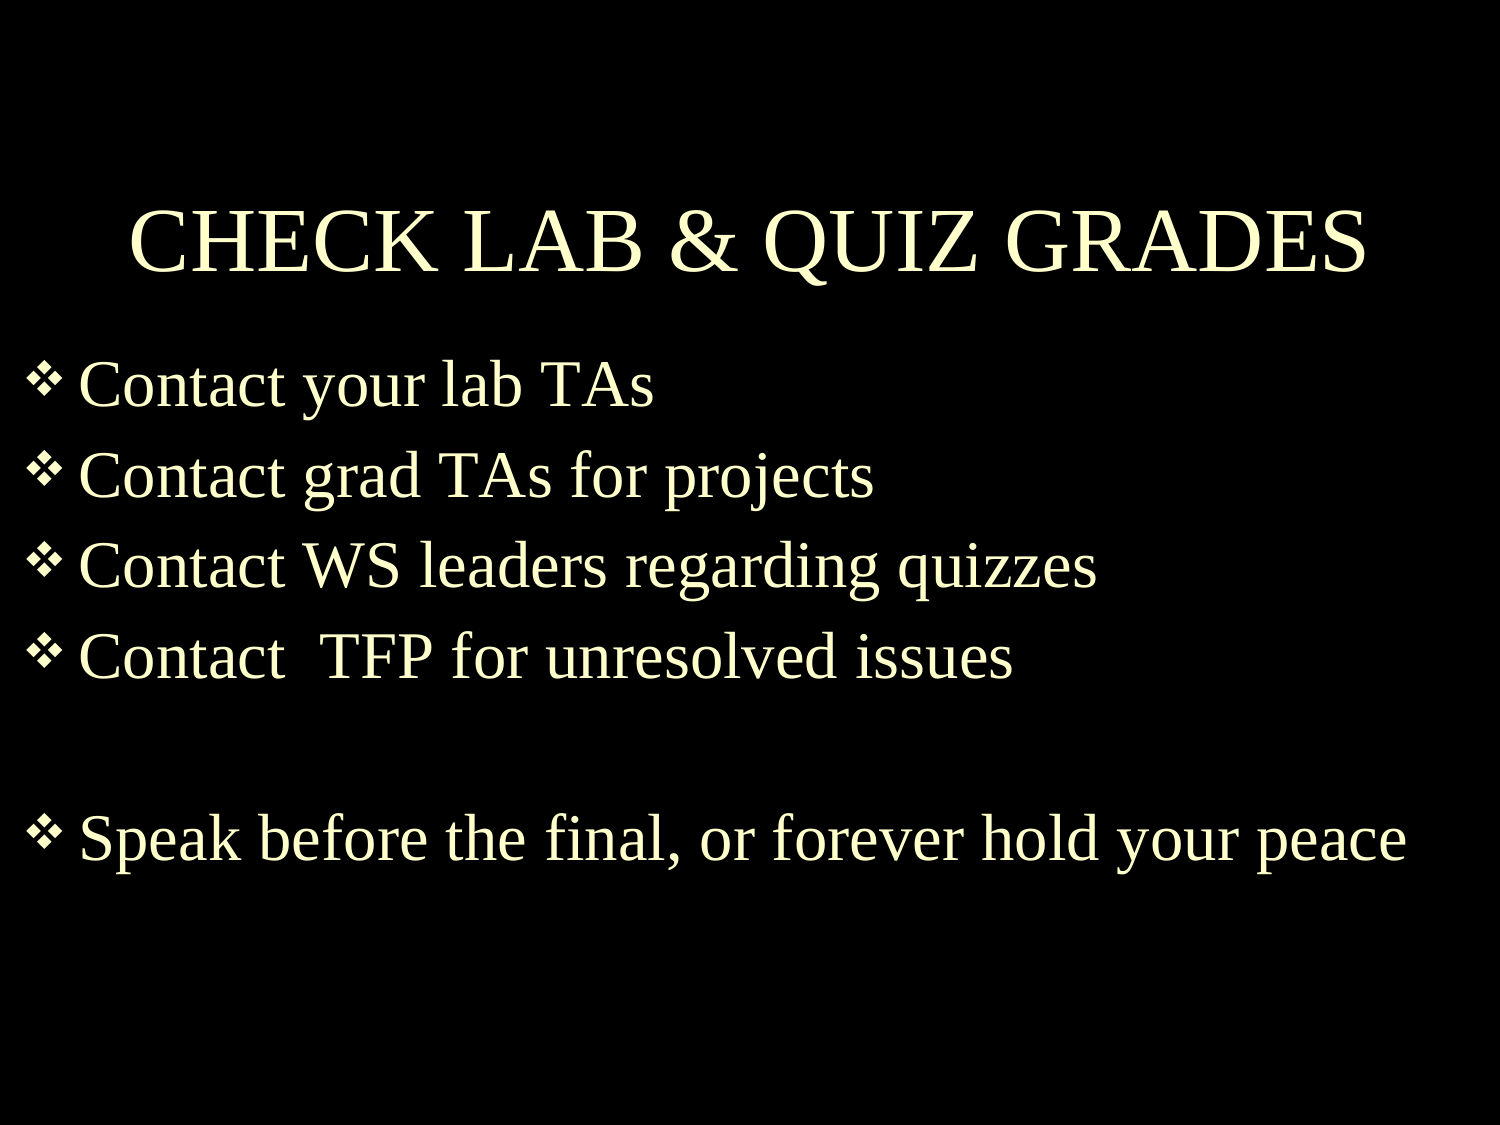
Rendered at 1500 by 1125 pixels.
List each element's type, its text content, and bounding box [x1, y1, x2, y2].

list Contact your lab TAs Contact grad TAs for projects Contact WS leaders regarding quizzes Contact TFP for unresolved issues Speak before the final, or forever hold your peace [22, 347, 1482, 1090]
title CHECK LAB & QUIZ GRADES [22, 145, 1480, 336]
